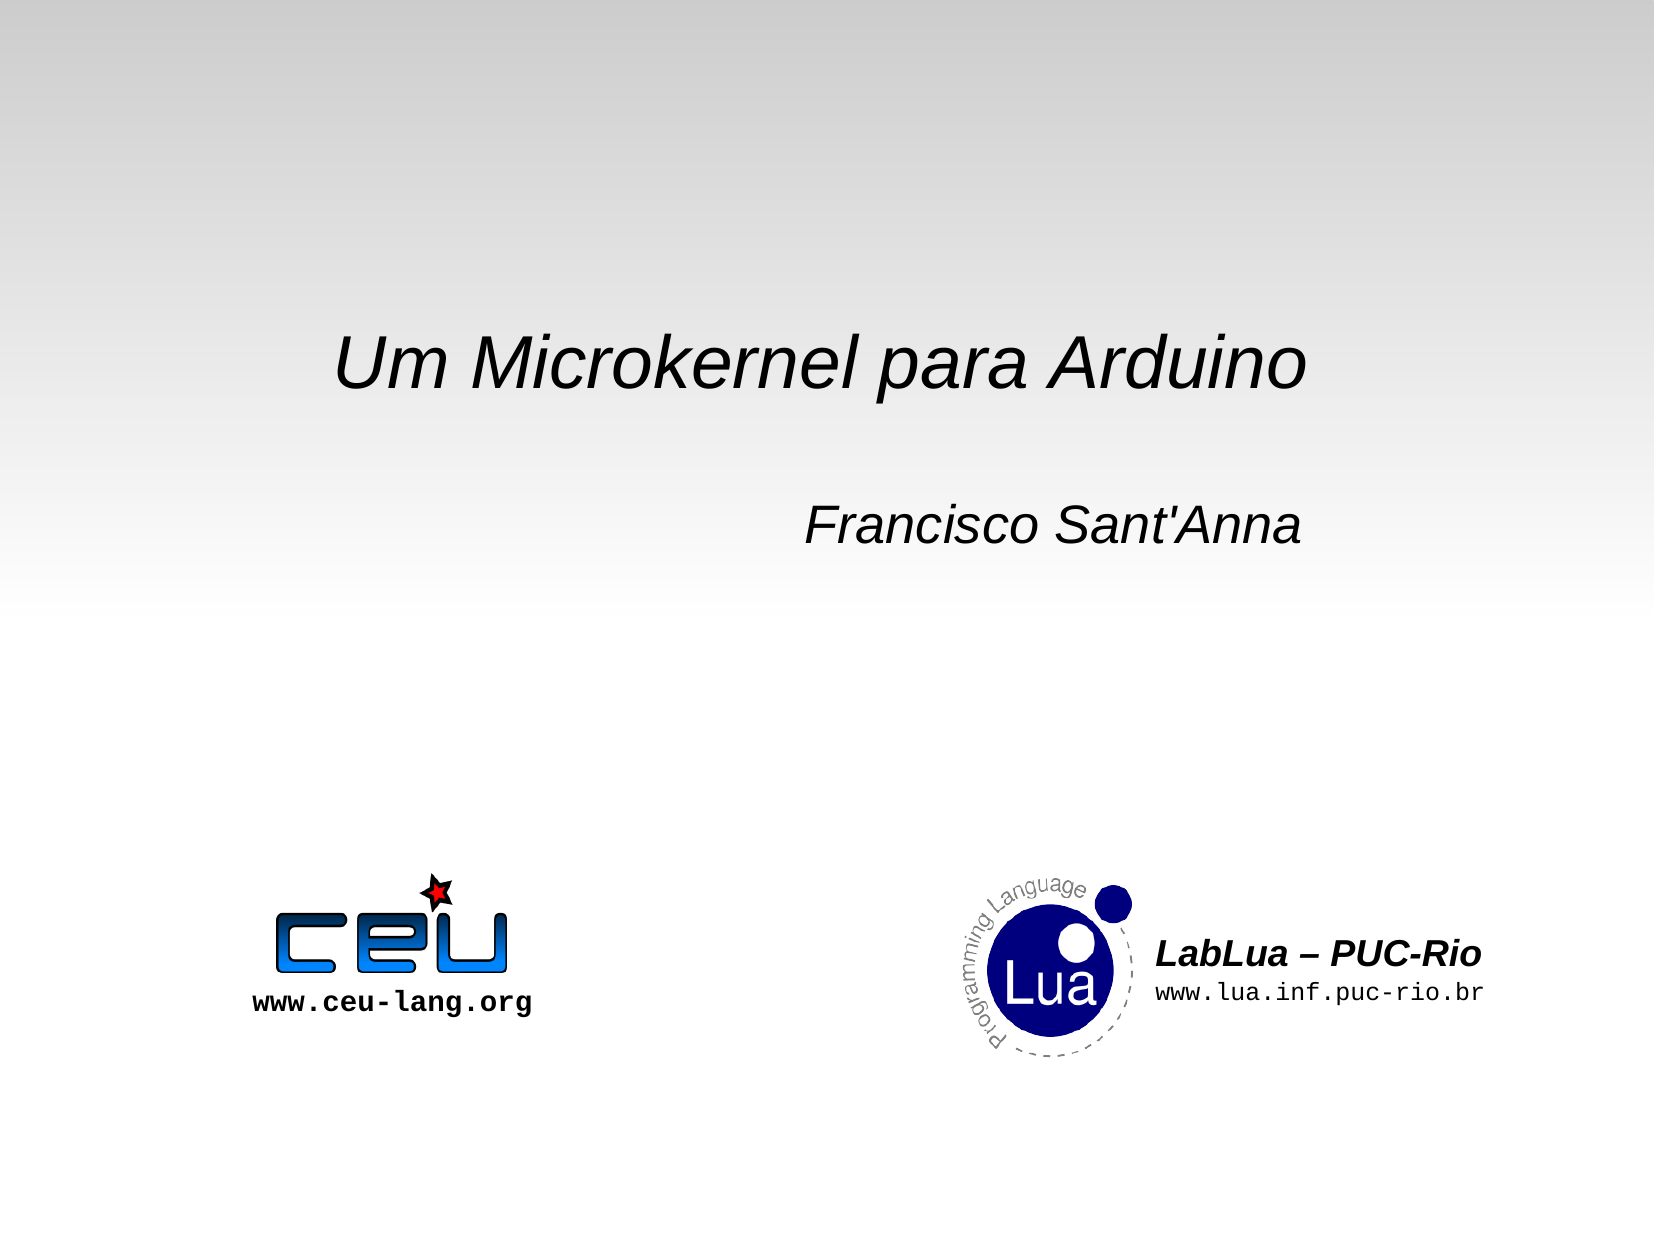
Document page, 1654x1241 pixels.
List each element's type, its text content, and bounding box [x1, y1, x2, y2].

picture [953, 866, 1141, 1064]
text_box LabLua – PUC-Rio www.lua.inf.puc-rio.br [1140, 925, 1526, 1016]
text_box Francisco Sant'Anna [789, 487, 1353, 601]
text_box www.ceu-lang.org [151, 979, 633, 1053]
subtitle Um Microkernel para Arduino [76, 130, 1565, 596]
picture [276, 873, 507, 973]
